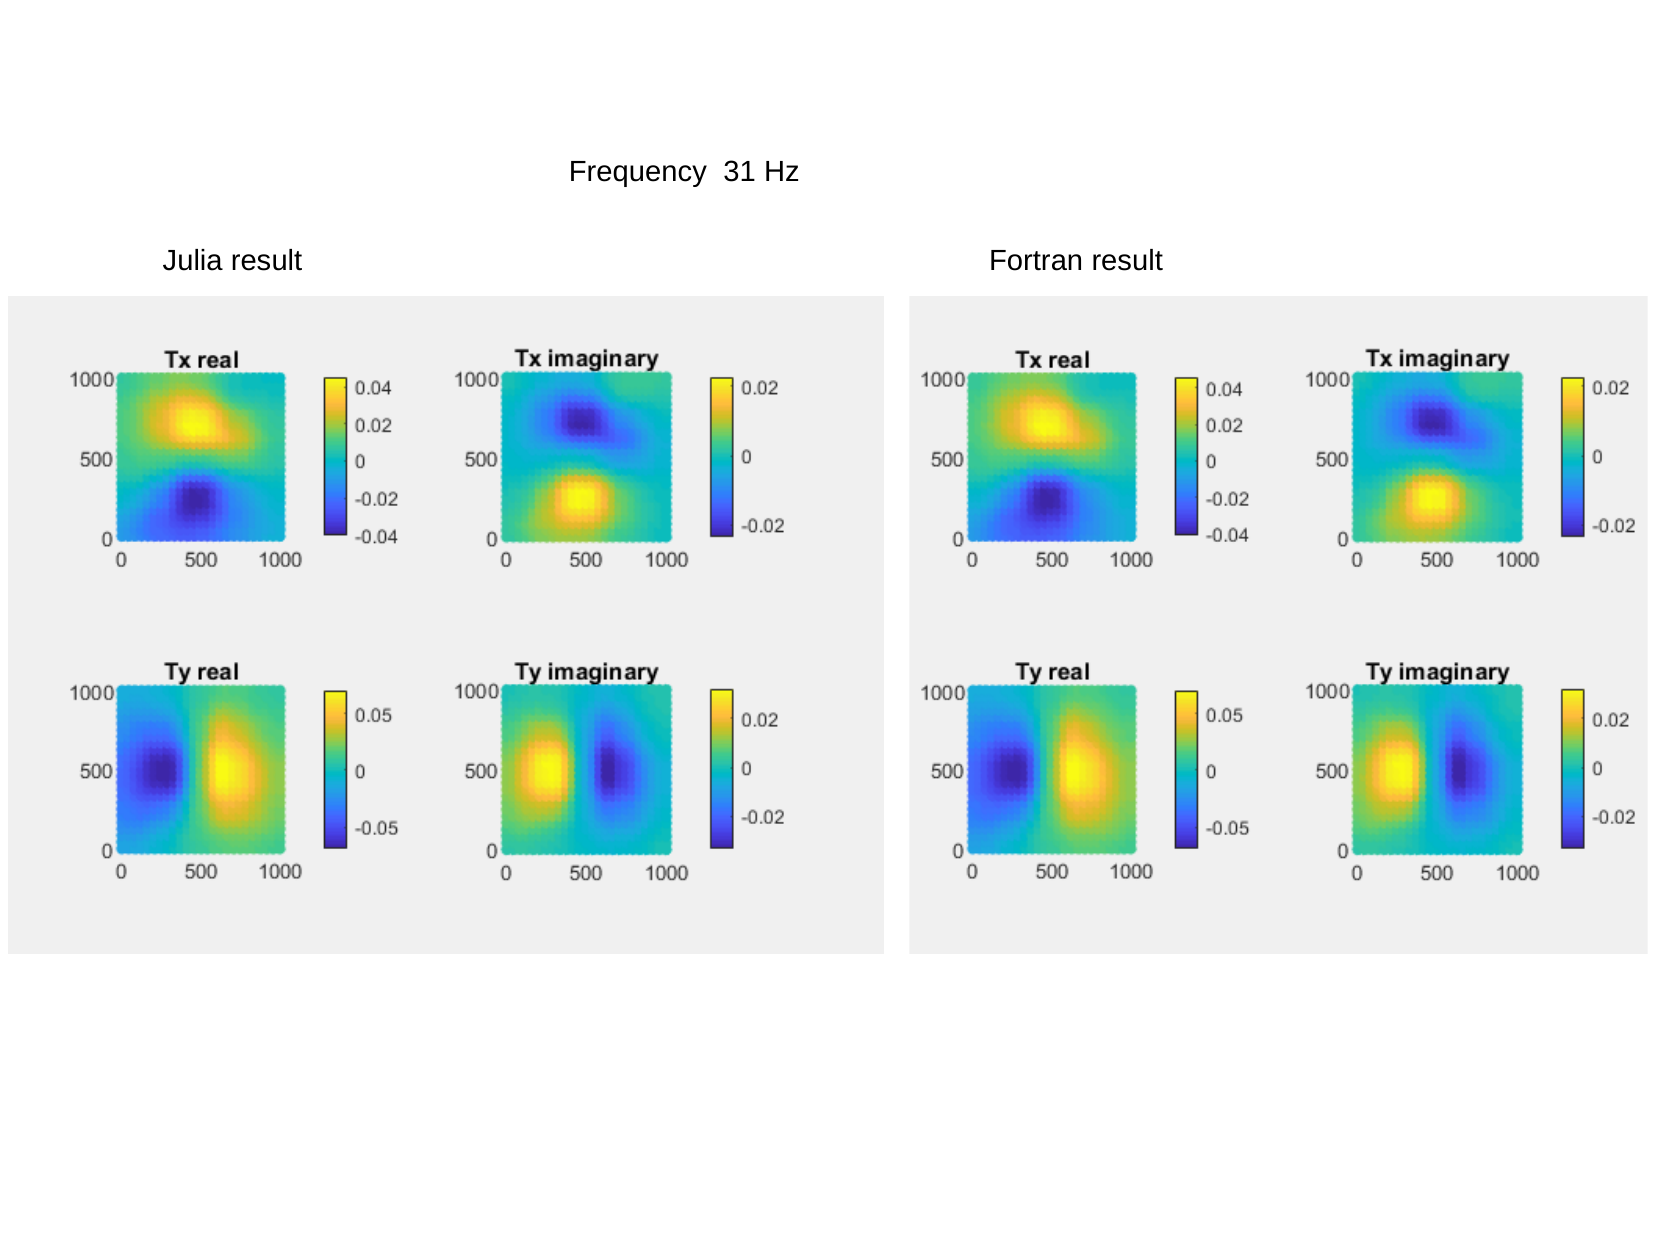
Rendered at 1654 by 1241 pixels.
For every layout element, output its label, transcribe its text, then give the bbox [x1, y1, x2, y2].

text_box Julia result [147, 236, 318, 284]
picture [909, 296, 1648, 954]
text_box Frequency 31 Hz [554, 147, 816, 195]
picture [8, 296, 884, 954]
text_box Fortran result [974, 236, 1179, 284]
